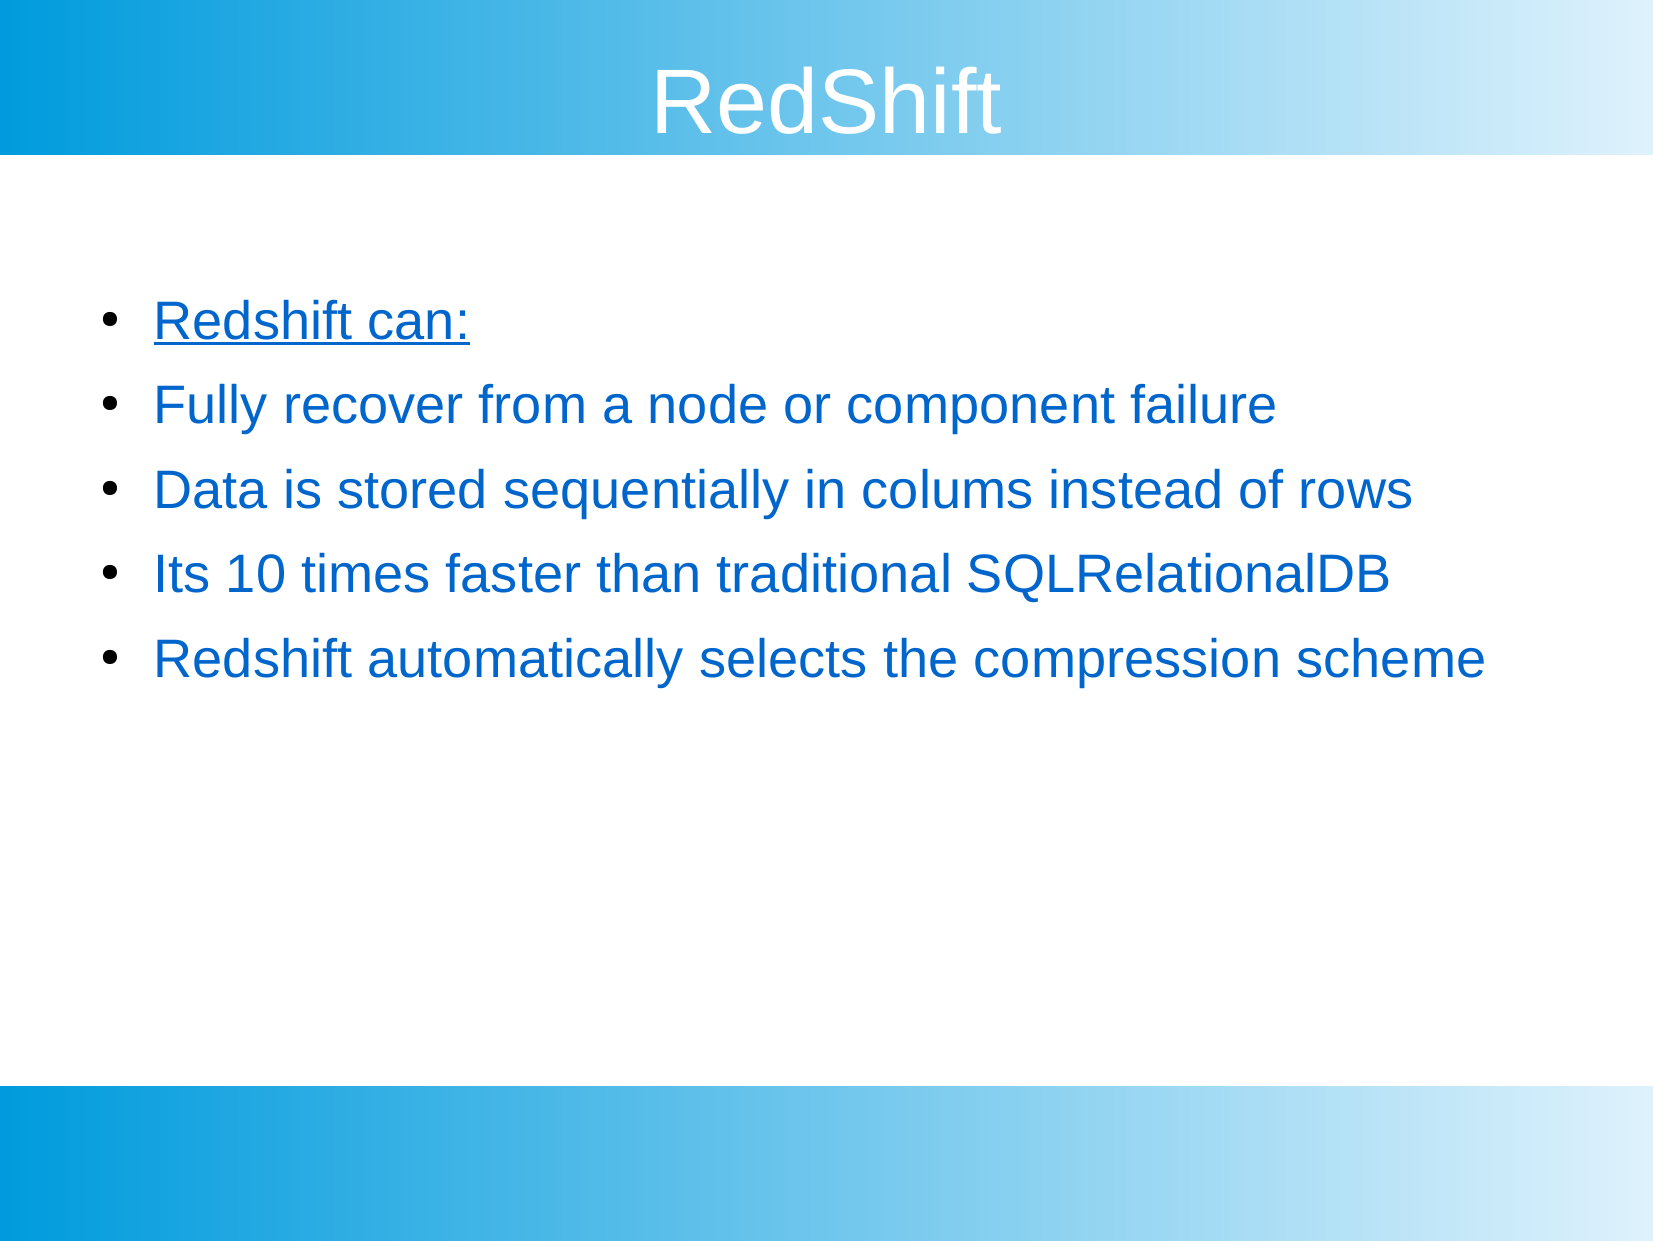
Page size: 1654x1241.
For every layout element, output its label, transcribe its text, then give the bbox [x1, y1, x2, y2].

title RedShift [82, 49, 1571, 155]
list Redshift can: Fully recover from a node or component failure Data is stored sequentially in colums instead of rows Its 10 times faster than traditional SQLRelationalDB Redshift automatically selects the compression scheme [82, 290, 1571, 1010]
